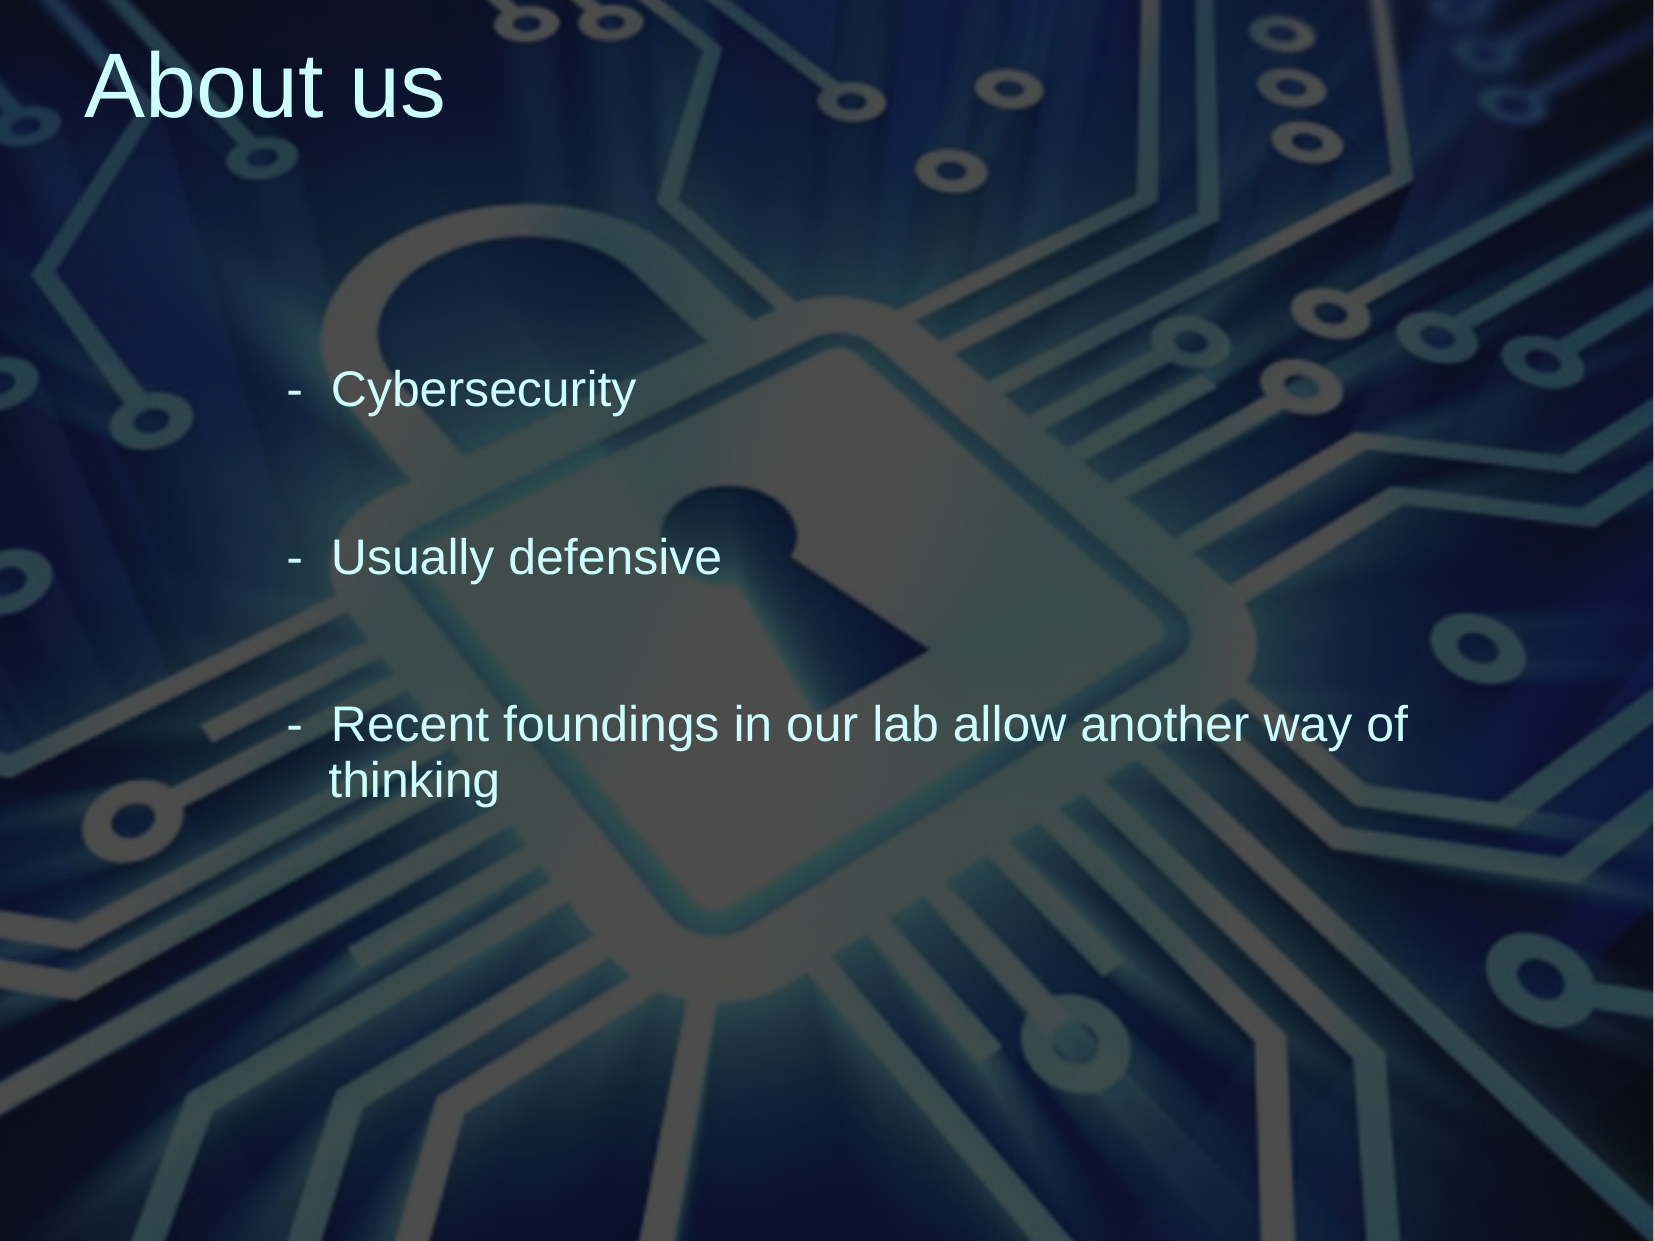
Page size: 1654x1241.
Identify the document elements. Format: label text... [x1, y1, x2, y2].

text_box - Cybersecurity - Usually defensive - Recent foundings in our lab allow another way of thinking [271, 354, 1489, 816]
picture [0, 0, 1654, 1241]
title About us [23, 0, 508, 189]
